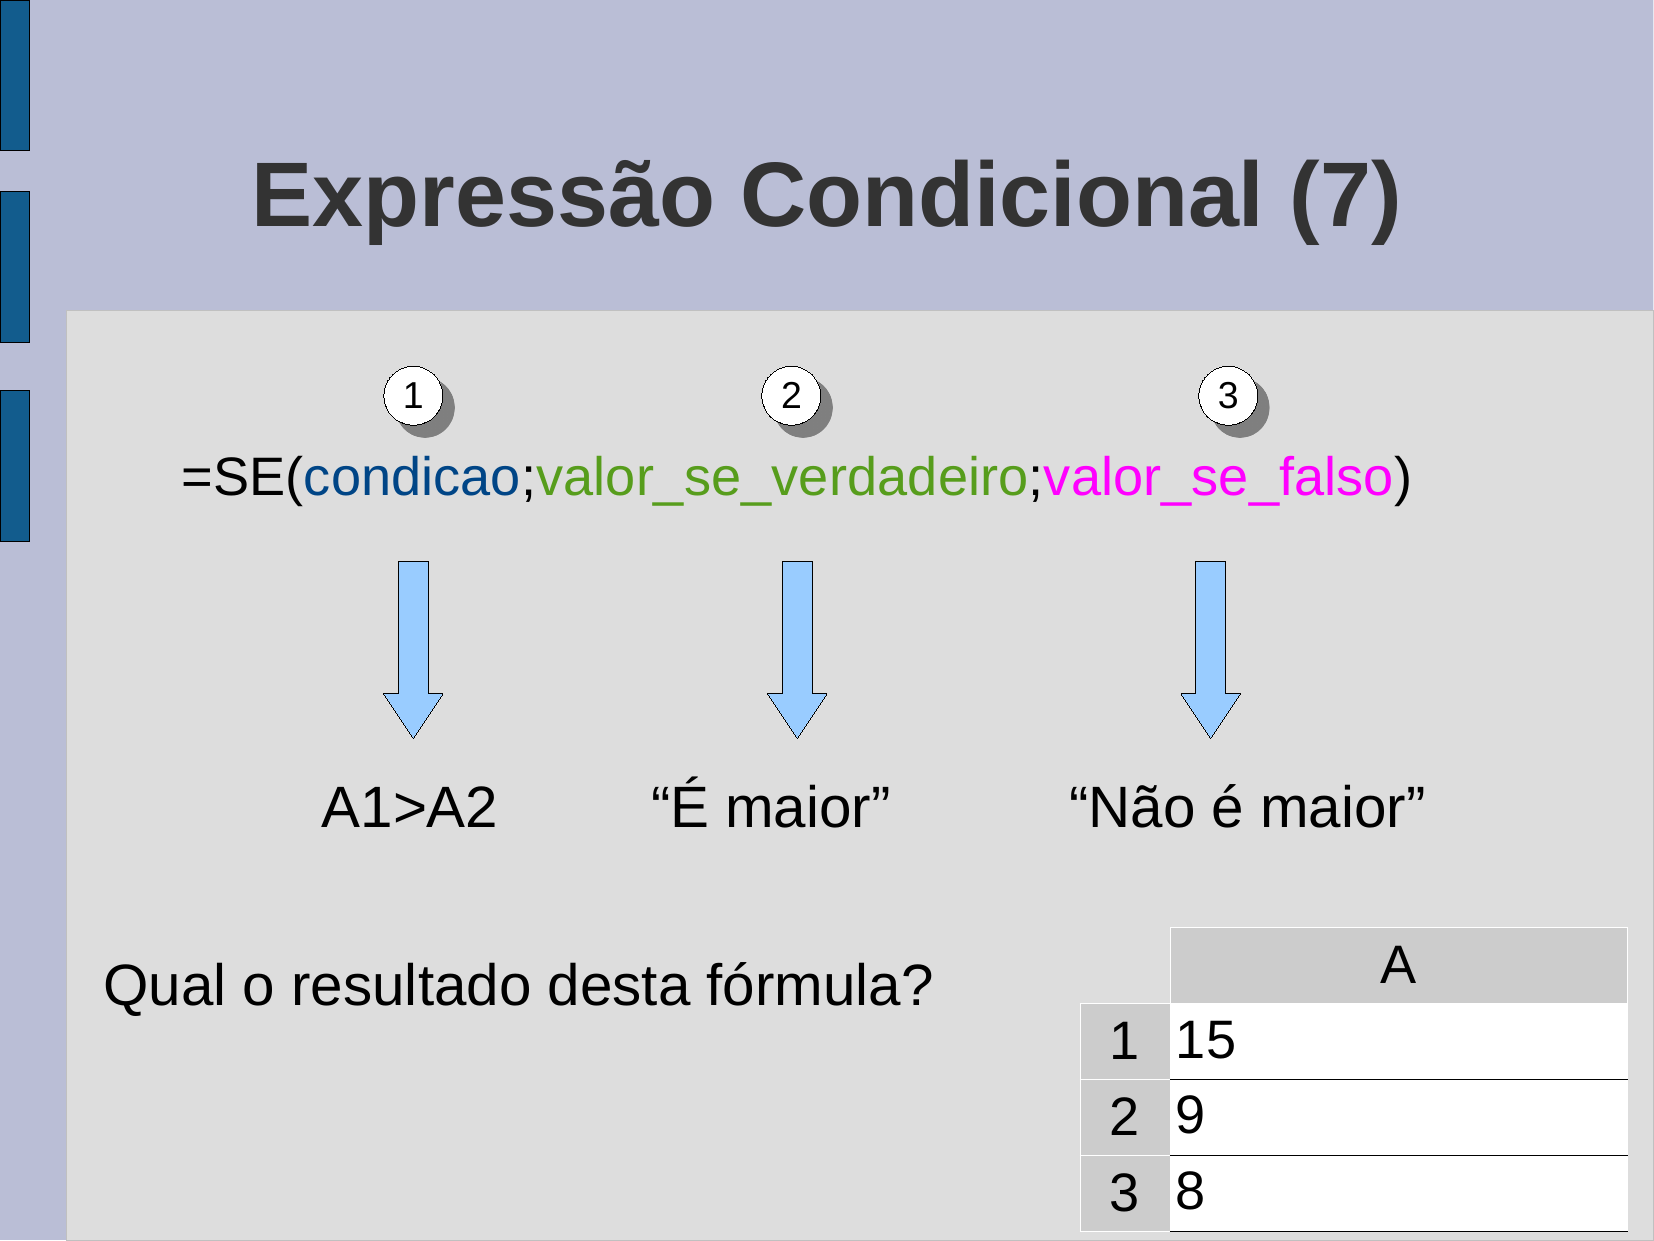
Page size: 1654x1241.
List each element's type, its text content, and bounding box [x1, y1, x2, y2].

text_box =SE(condicao;valor_se_verdadeiro;valor_se_falso) [181, 445, 1447, 507]
table_cell 15 [1170, 1003, 1628, 1079]
table_cell 1 [1081, 1004, 1170, 1079]
table_header [1080, 927, 1170, 1003]
text_box [1181, 561, 1241, 739]
table_cell 8 [1170, 1156, 1628, 1231]
text_box 3 [1198, 366, 1258, 426]
text_box A1>A2 “É maior” “Não é maior” [177, 767, 1536, 848]
title Expressão Condicional (7) [121, 98, 1534, 291]
text_box [383, 561, 443, 739]
text_box Qual o resultado desta fórmula? [88, 944, 1004, 1025]
table_cell 9 [1170, 1080, 1628, 1155]
table_cell 3 [1081, 1156, 1170, 1231]
text_box 2 [761, 366, 821, 426]
text_box 1 [383, 366, 443, 426]
table_cell 2 [1081, 1080, 1170, 1155]
text_box [767, 561, 827, 739]
table_header A [1171, 928, 1627, 1003]
